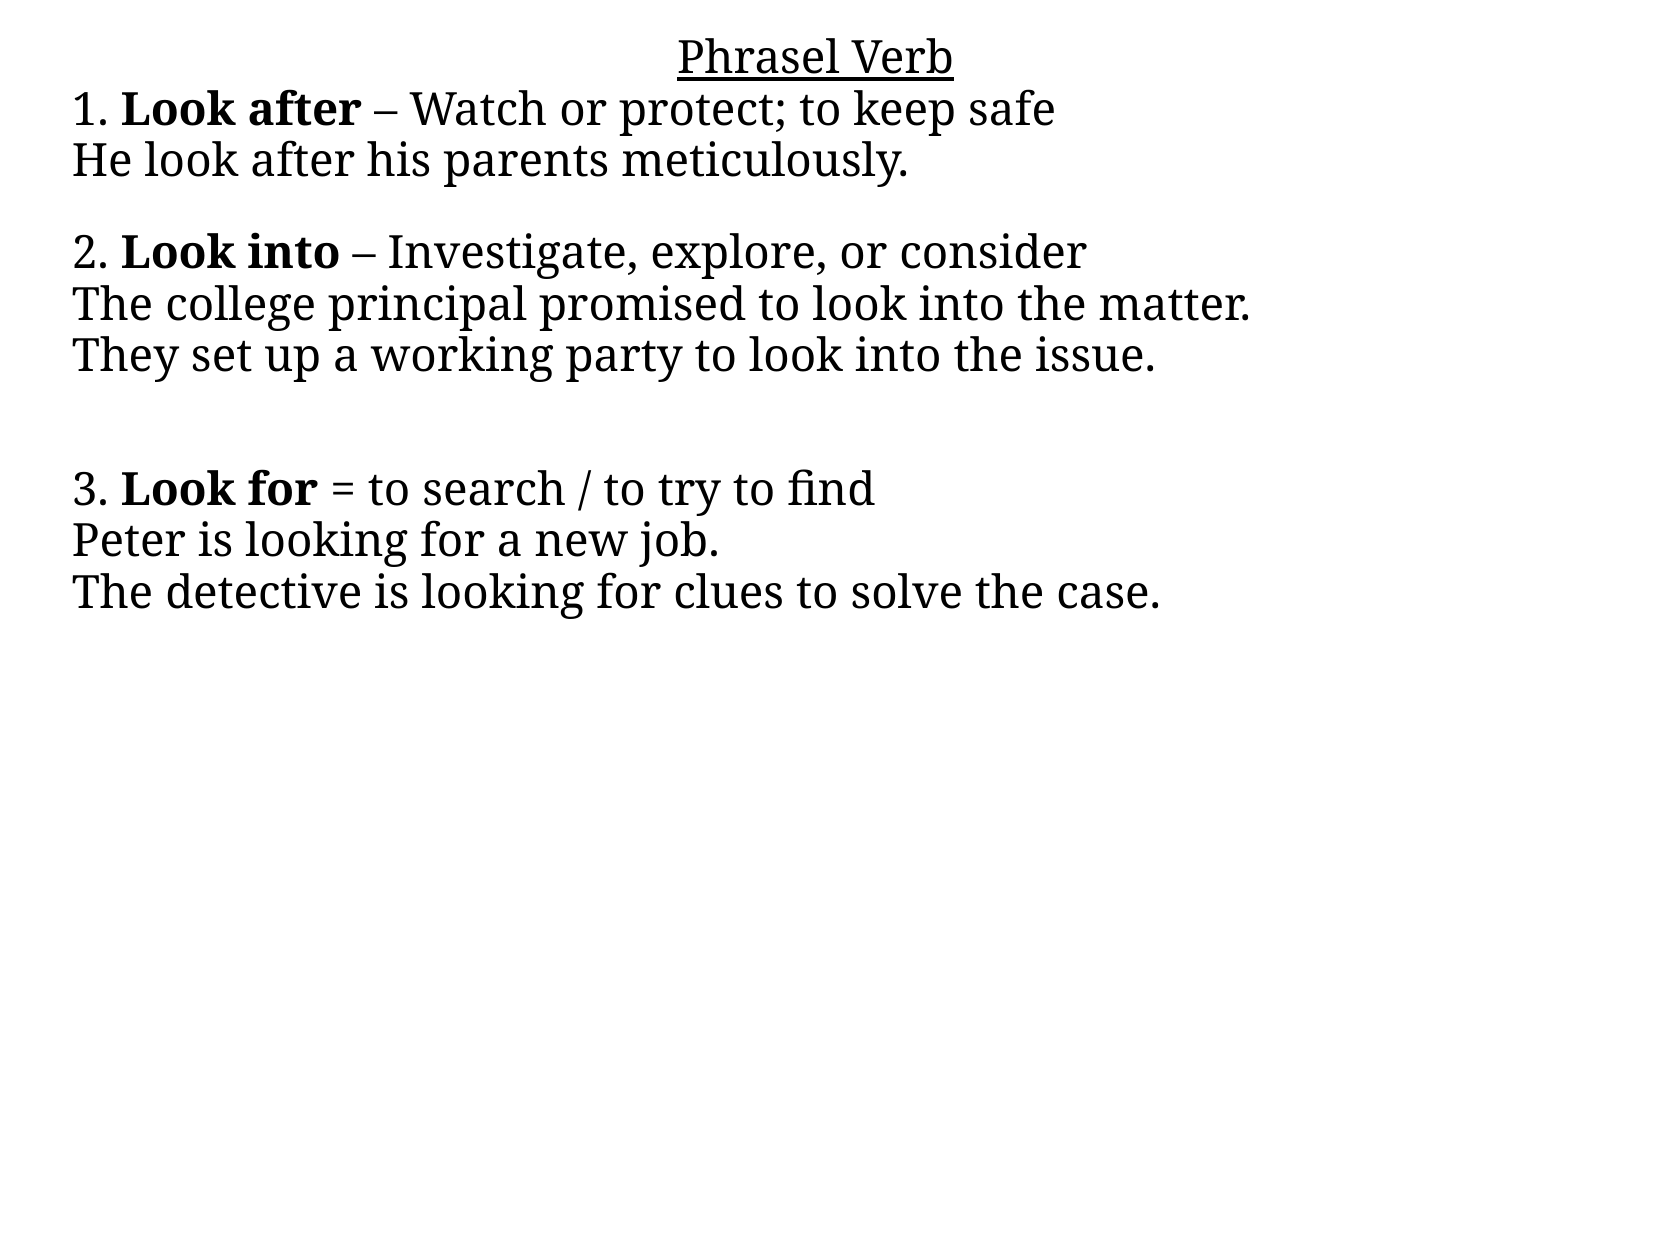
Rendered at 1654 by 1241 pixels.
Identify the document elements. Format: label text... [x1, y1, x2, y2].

text_box Phrasel Verb 1. Look after – Watch or protect; to keep safe He look after his parents meticulously. 2. Look into – Investigate, explore, or consider The college principal promised to look into the matter. They set up a working party to look into the issue. 3. Look for = to search / to try to find Peter is looking for a new job. The detective is looking for clues to solve the case. [71, 31, 1560, 1140]
